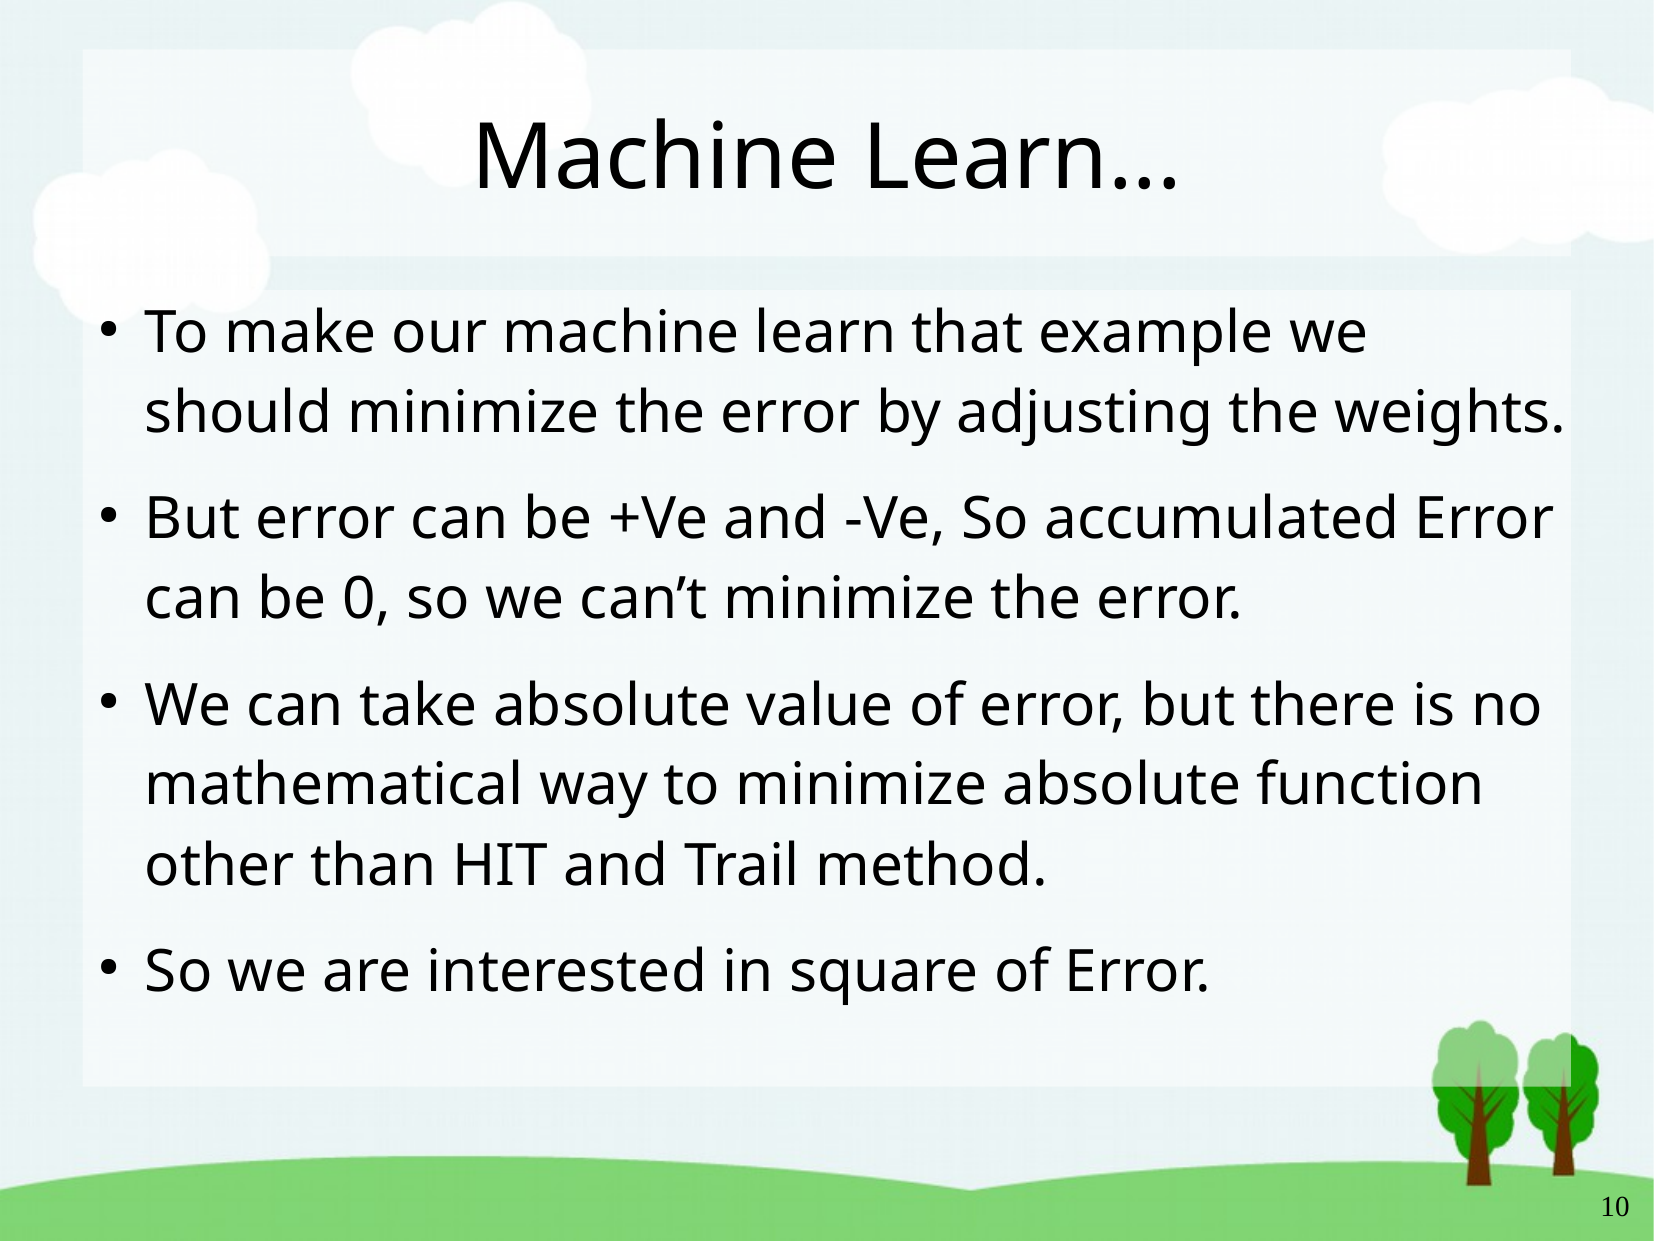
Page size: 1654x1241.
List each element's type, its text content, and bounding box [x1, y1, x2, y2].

list To make our machine learn that example we should minimize the error by adjusting the weights. But error can be +Ve and -Ve, So accumulated Error can be 0, so we can’t minimize the error. We can take absolute value of error, but there is no mathematical way to minimize absolute function other than HIT and Trail method. So we are interested in square of Error. [82, 290, 1571, 1087]
title Machine Learn... [82, 49, 1571, 257]
picture [0, 0, 1654, 1241]
